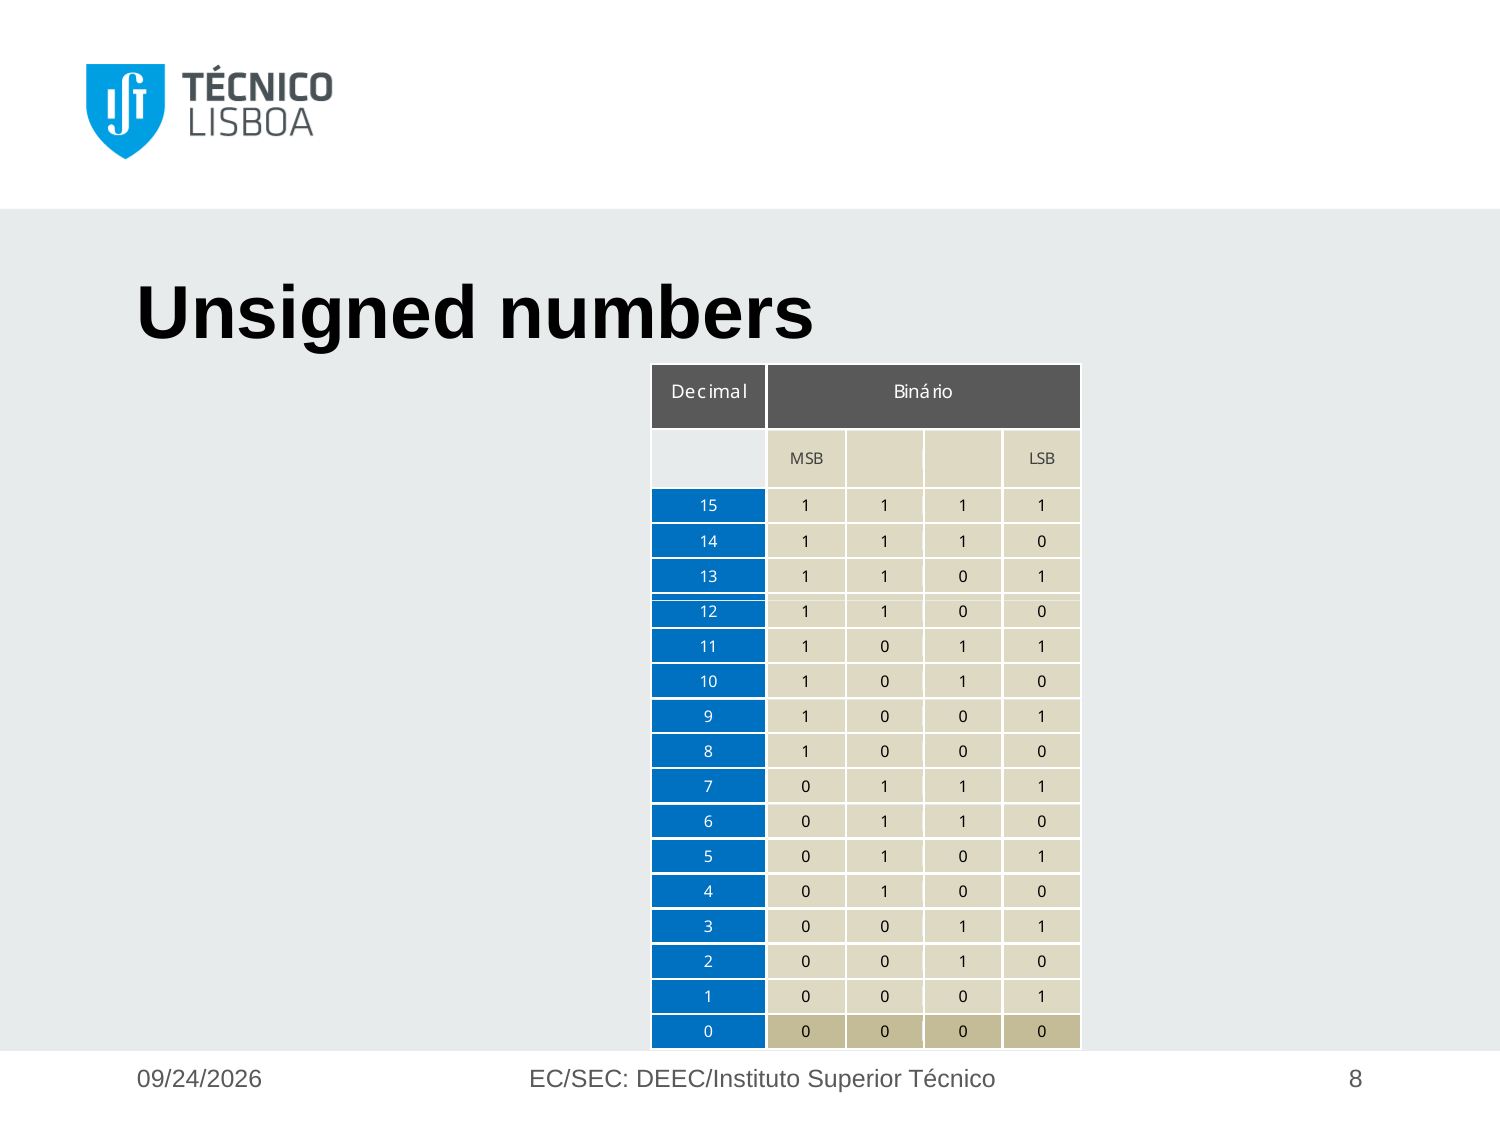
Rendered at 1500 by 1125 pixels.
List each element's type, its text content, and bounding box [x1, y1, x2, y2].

slide_number 10/09/2018 [121, 1052, 333, 1103]
picture [0, 0, 1500, 1125]
title Unsigned numbers [121, 237, 1378, 381]
